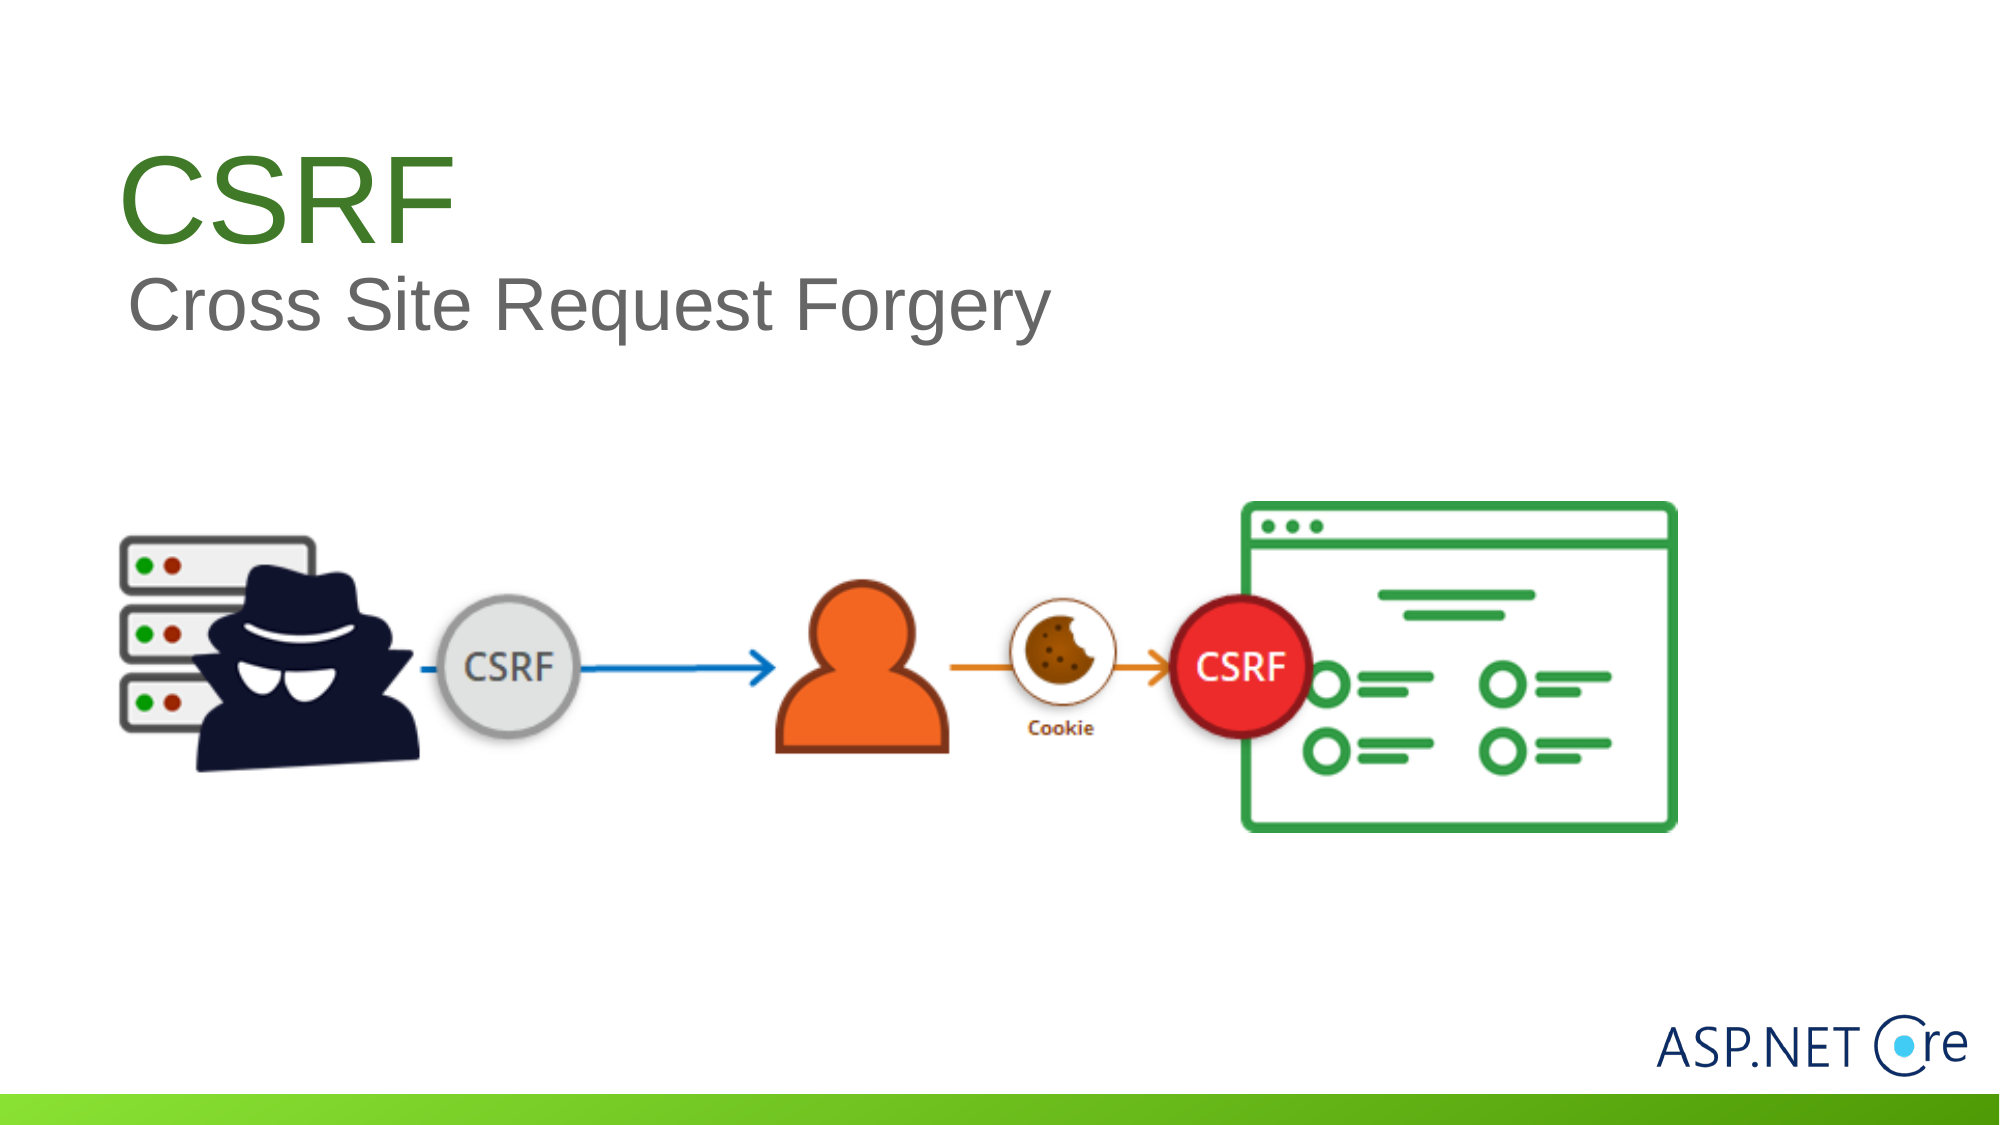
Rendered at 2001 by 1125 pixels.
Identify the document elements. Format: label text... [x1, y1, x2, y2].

picture [118, 501, 1678, 833]
text_box CSRF [102, 123, 473, 278]
text_box [0, 1094, 2000, 1125]
text_box Cross Site Request Forgery [112, 255, 1068, 355]
picture [1641, 999, 1985, 1091]
